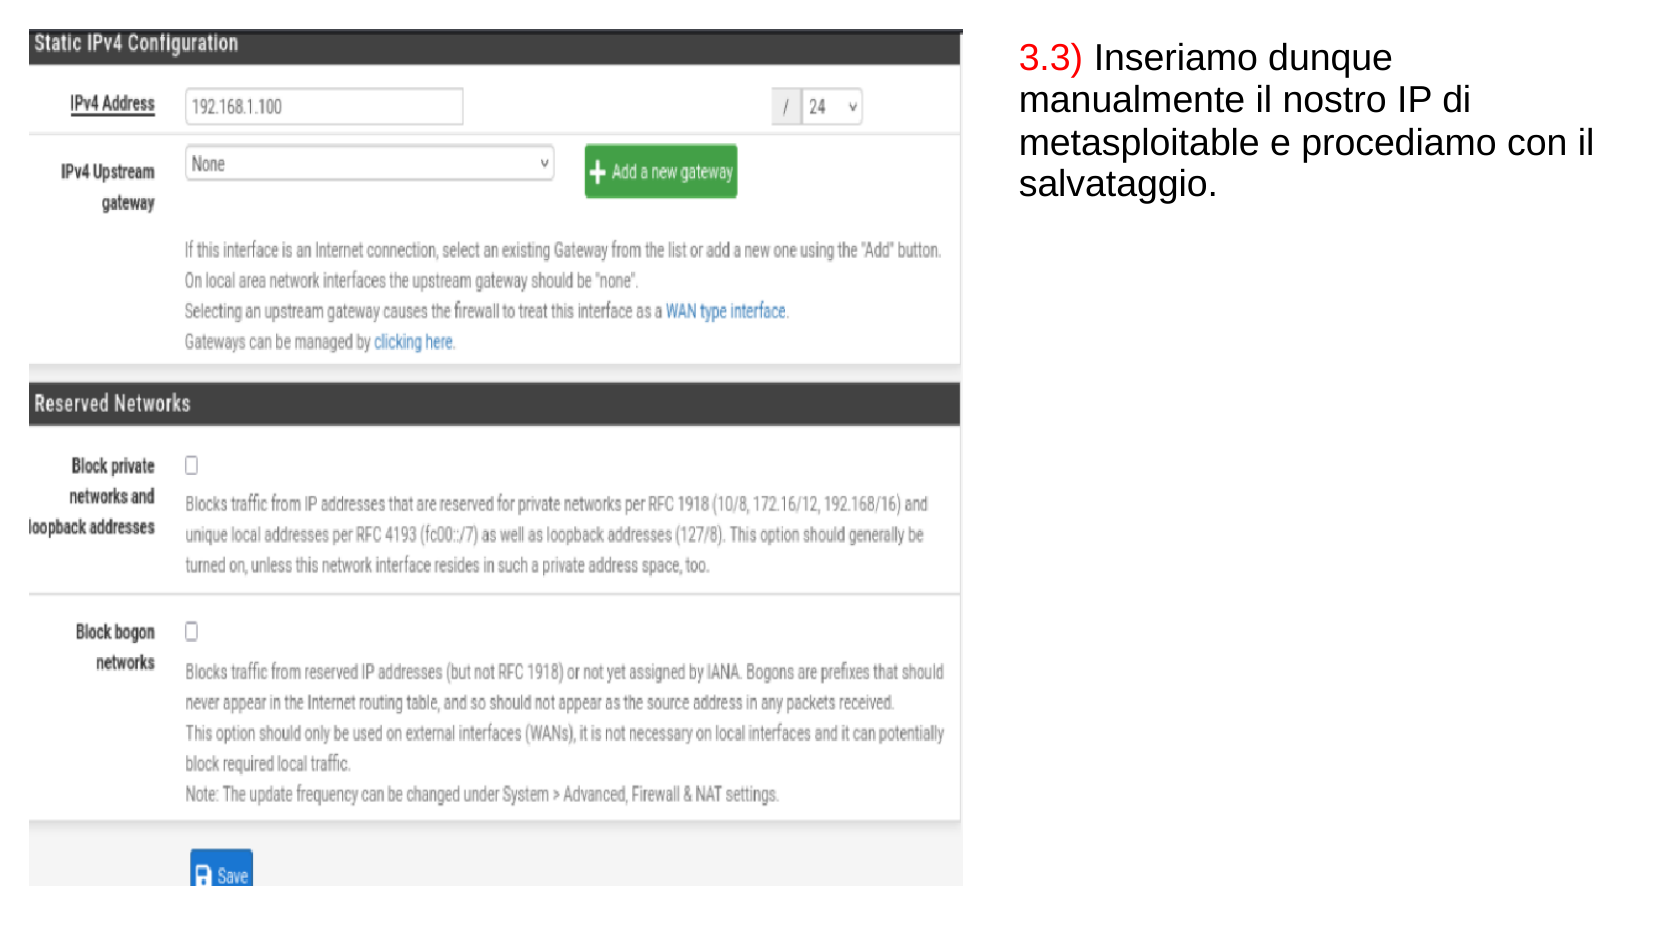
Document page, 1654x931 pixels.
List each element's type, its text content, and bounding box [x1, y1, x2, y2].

text_box 3.3) Inseriamo dunque manualmente il nostro IP di metasploitable e procediamo con il salvataggio. [1003, 29, 1625, 213]
picture [29, 29, 963, 886]
